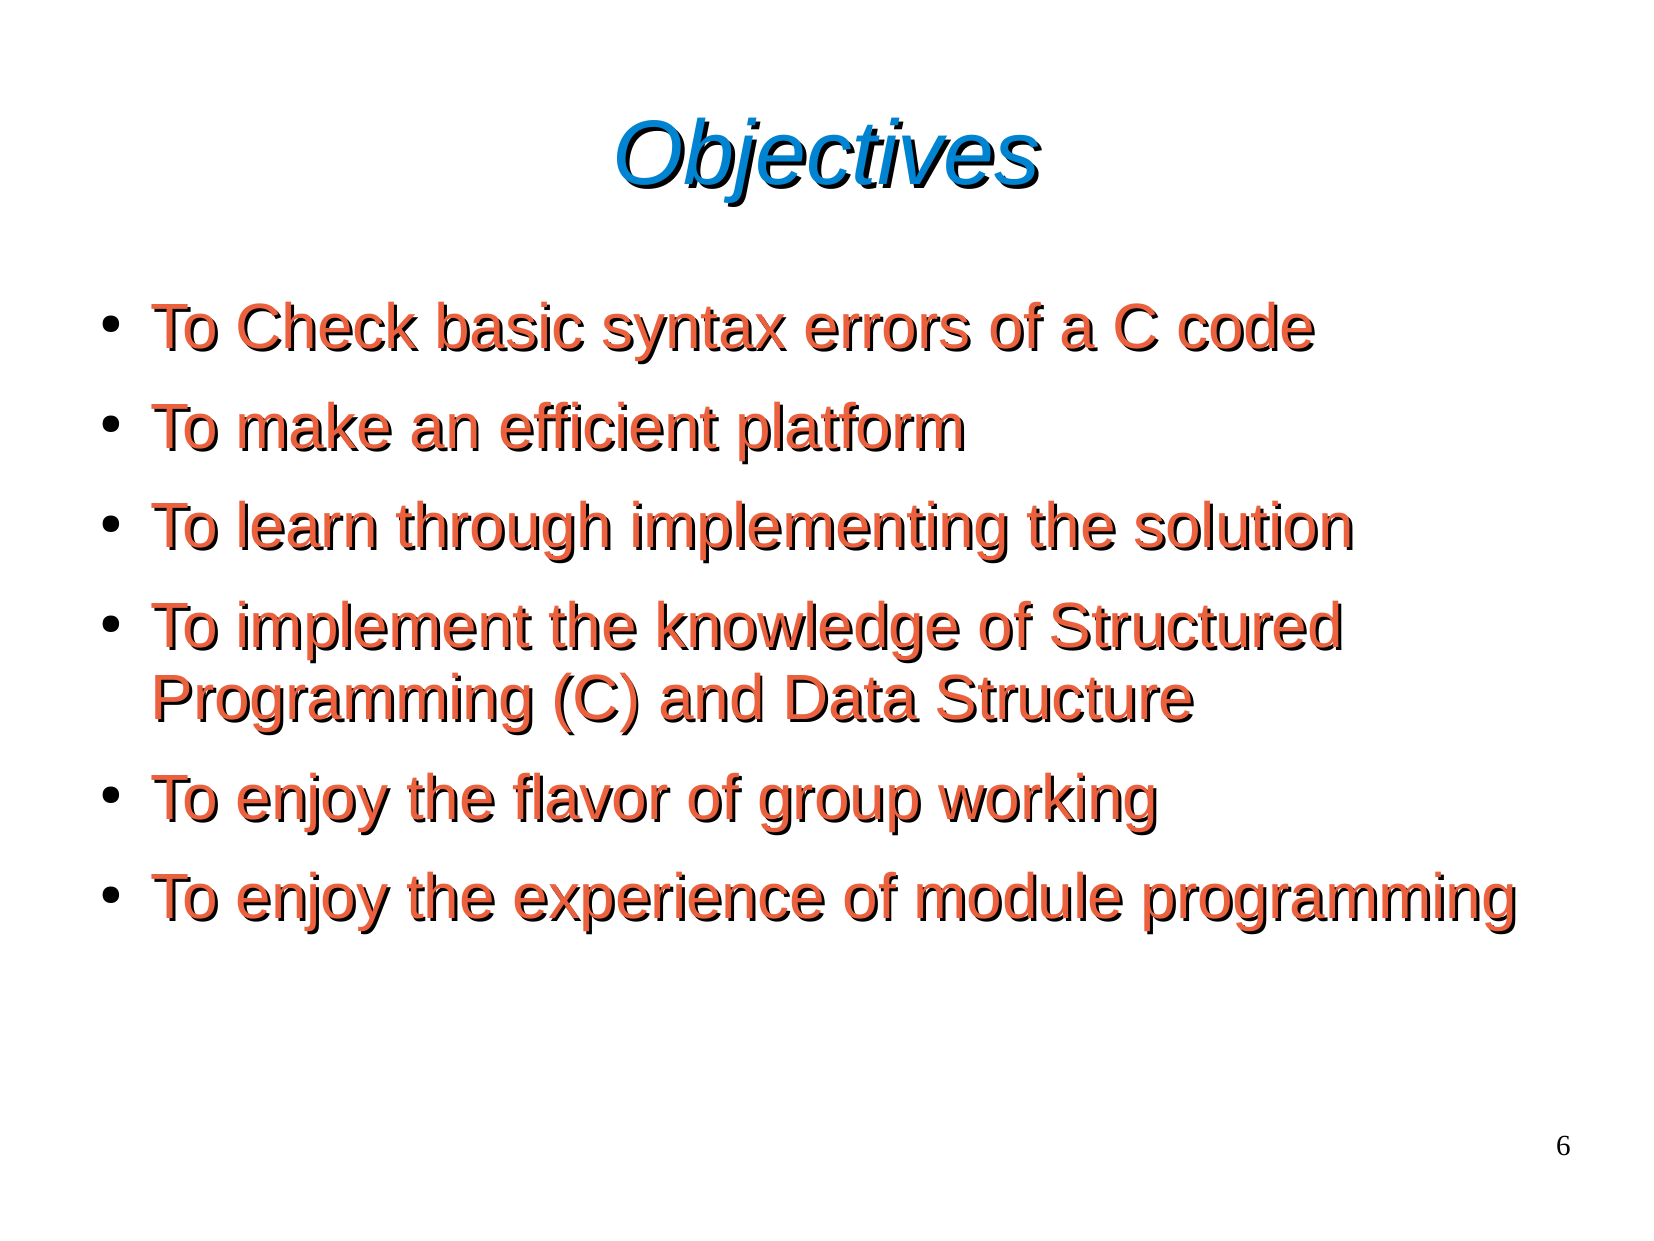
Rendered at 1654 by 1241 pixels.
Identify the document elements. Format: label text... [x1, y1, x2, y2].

title Objectives [82, 49, 1571, 257]
list To Check basic syntax errors of a C code To make an efficient platform To learn through implementing the solution To implement the knowledge of Structured Programming (C) and Data Structure To enjoy the flavor of group working To enjoy the experience of module programming [82, 290, 1538, 1010]
